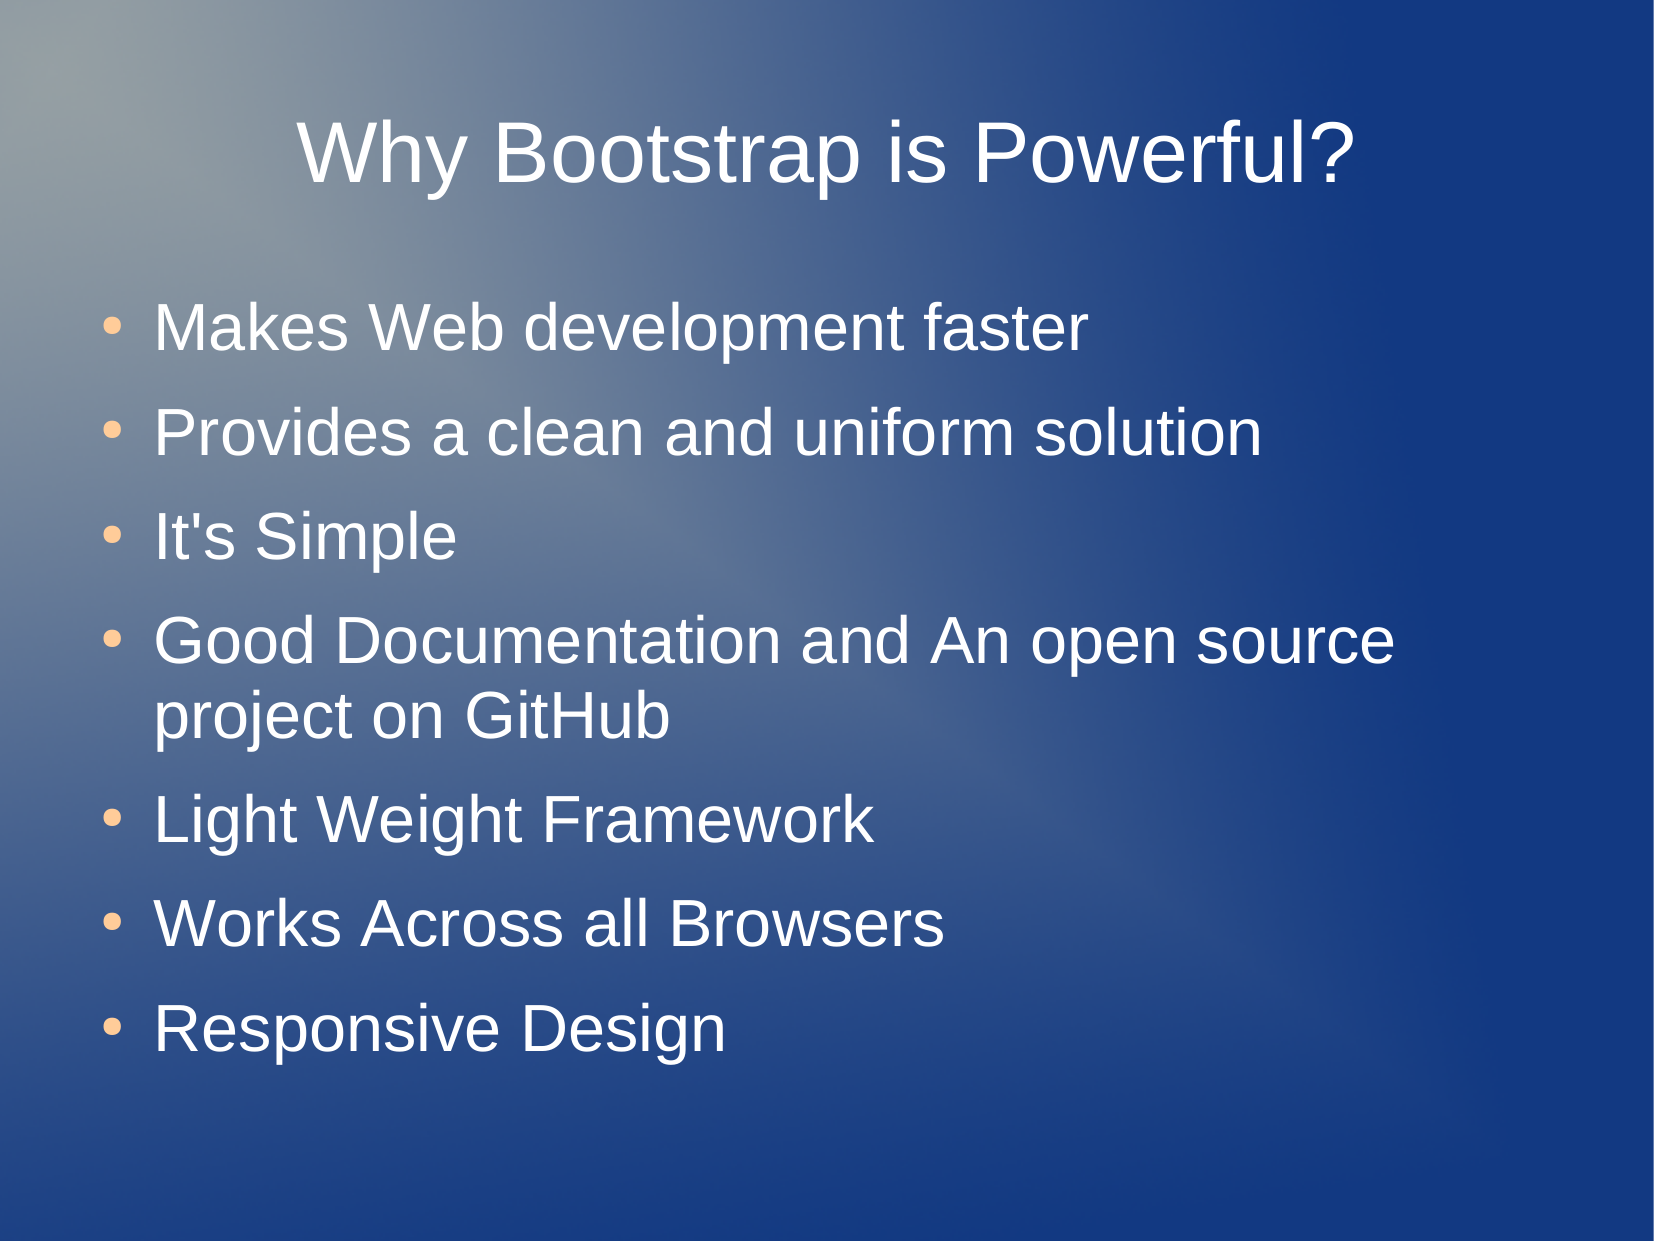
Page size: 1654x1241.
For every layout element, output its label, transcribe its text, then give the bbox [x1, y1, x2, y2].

picture [0, 0, 1654, 1241]
list Makes Web development faster Provides a clean and uniform solution It's Simple Good Documentation and An open source project on GitHub Light Weight Framework Works Across all Browsers Responsive Design [82, 290, 1571, 1066]
title Why Bootstrap is Powerful? [82, 49, 1571, 257]
